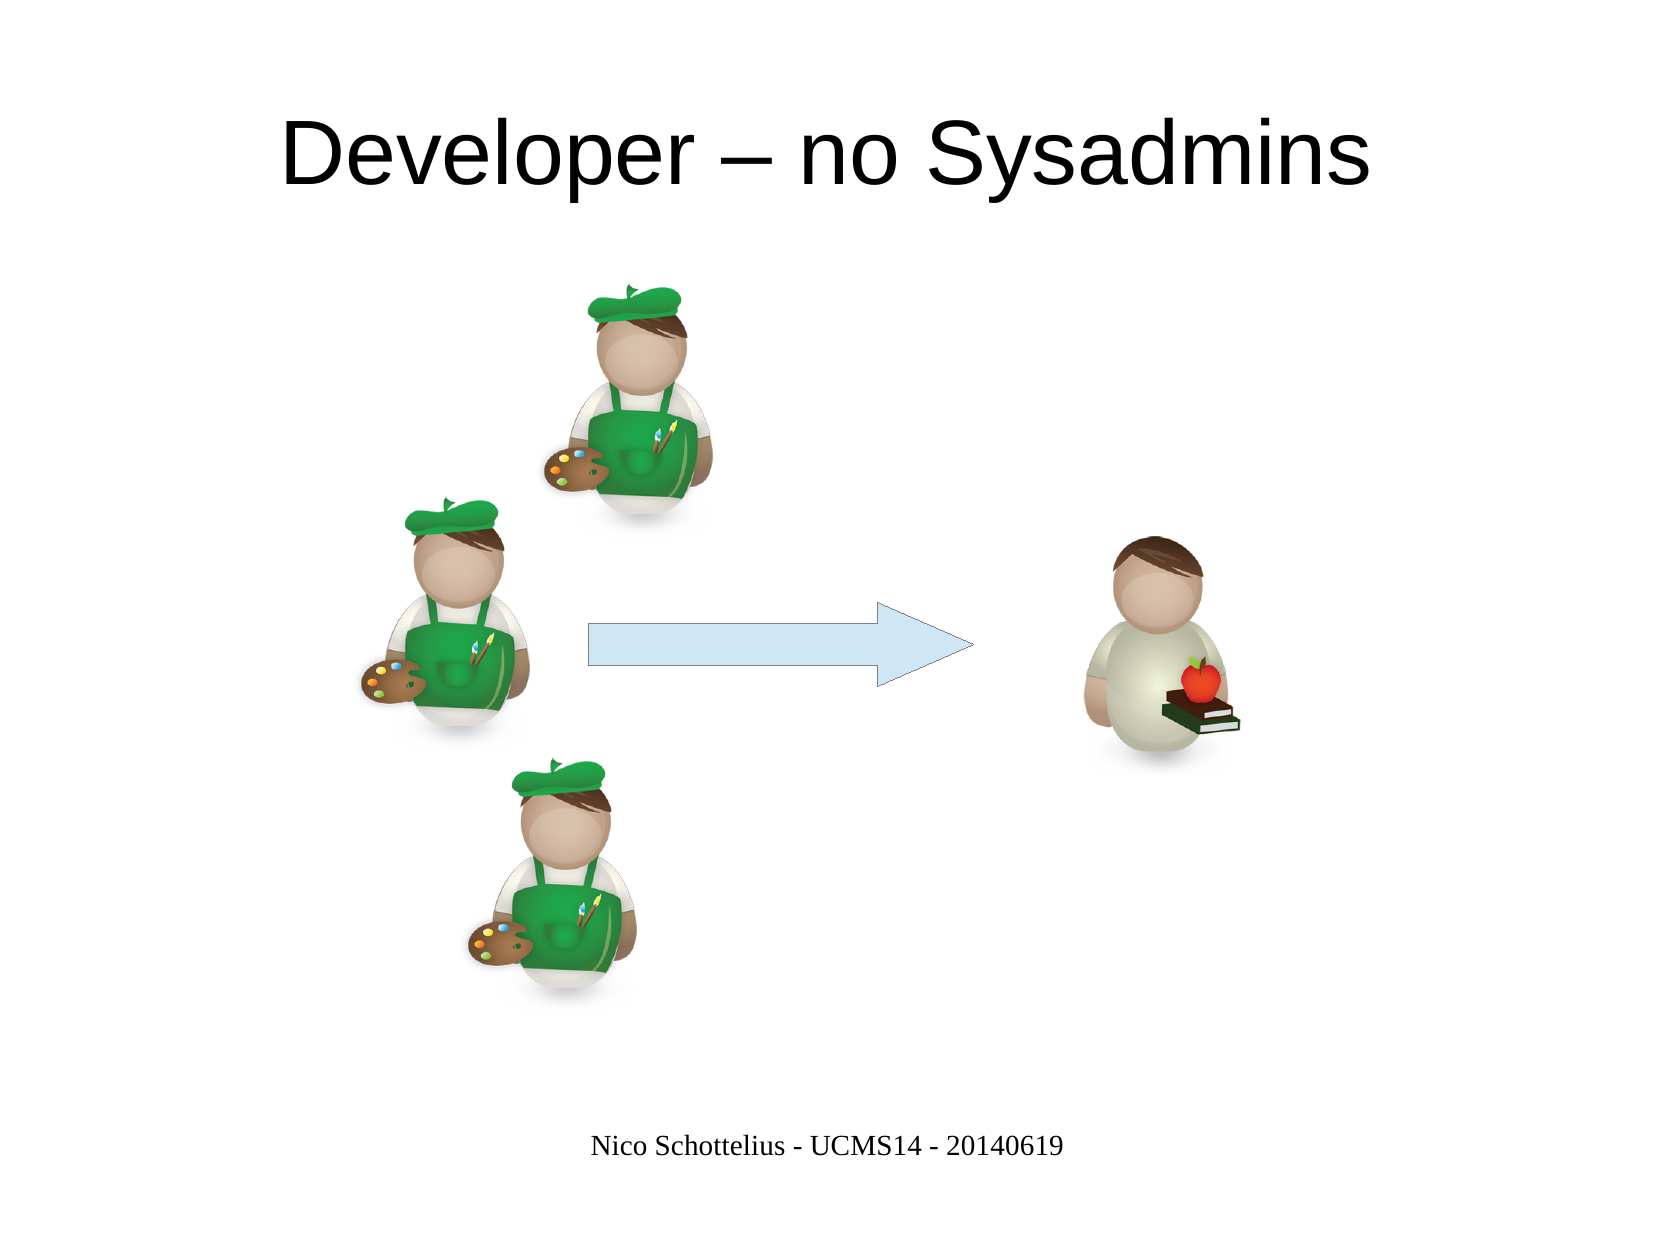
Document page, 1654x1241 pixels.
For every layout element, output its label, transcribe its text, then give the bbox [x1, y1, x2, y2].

picture [1068, 514, 1259, 777]
picture [346, 267, 743, 1016]
title Developer – no Sysadmins [82, 49, 1571, 257]
text_box [588, 602, 974, 687]
